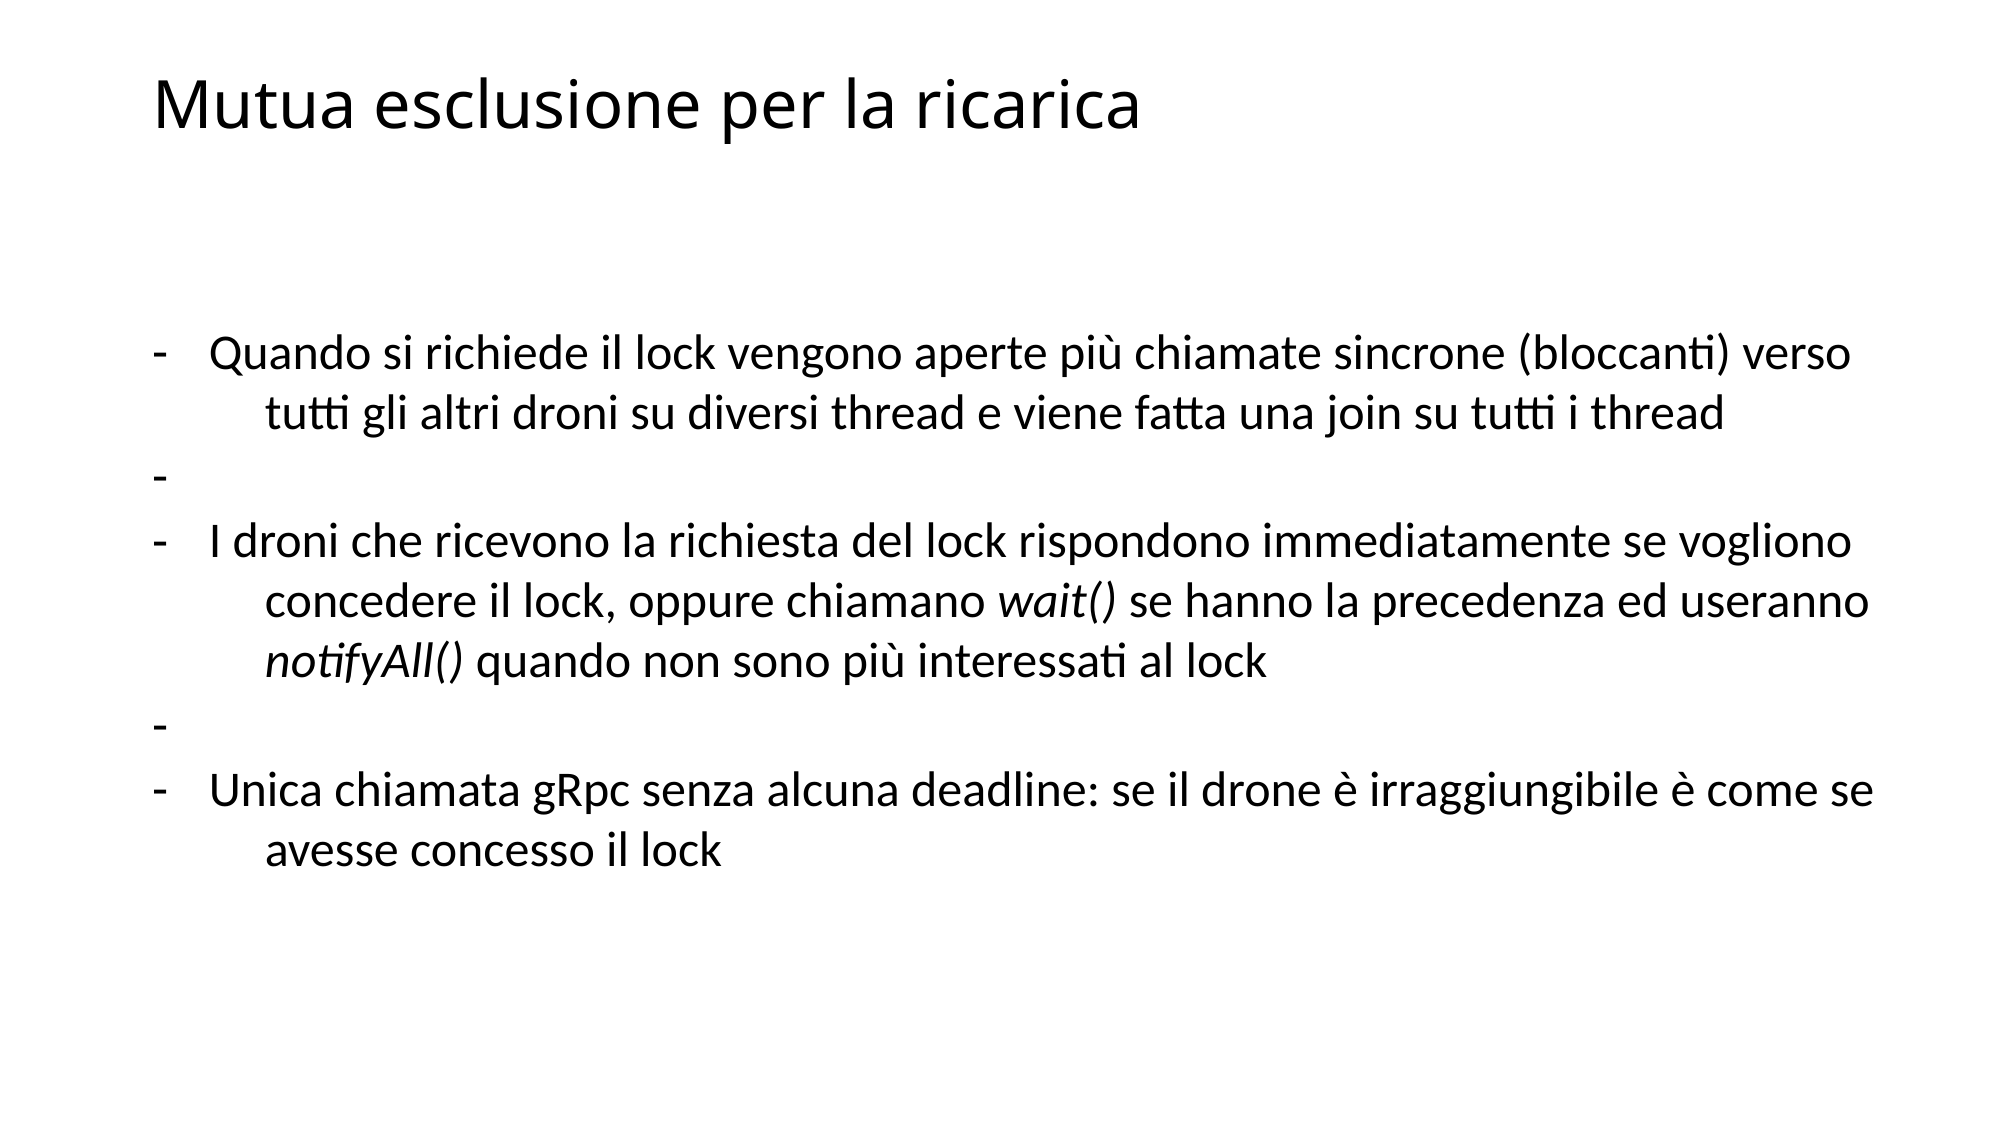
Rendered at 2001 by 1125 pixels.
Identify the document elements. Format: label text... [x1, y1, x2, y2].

text_box Quando si richiede il lock vengono aperte più chiamate sincrone (bloccanti) verso tutti gli altri droni su diversi thread e viene fatta una join su tutti i thread I droni che ricevono la richiesta del lock rispondono immediatamente se vogliono concedere il lock, oppure chiamano wait() se hanno la precedenza ed useranno notifyAll() quando non sono più interessati al lock Unica chiamata gRpc senza alcuna deadline: se il drone è irraggiungibile è come se avesse concesso il lock [137, 311, 1906, 873]
title Mutua esclusione per la ricarica [137, 59, 1434, 155]
